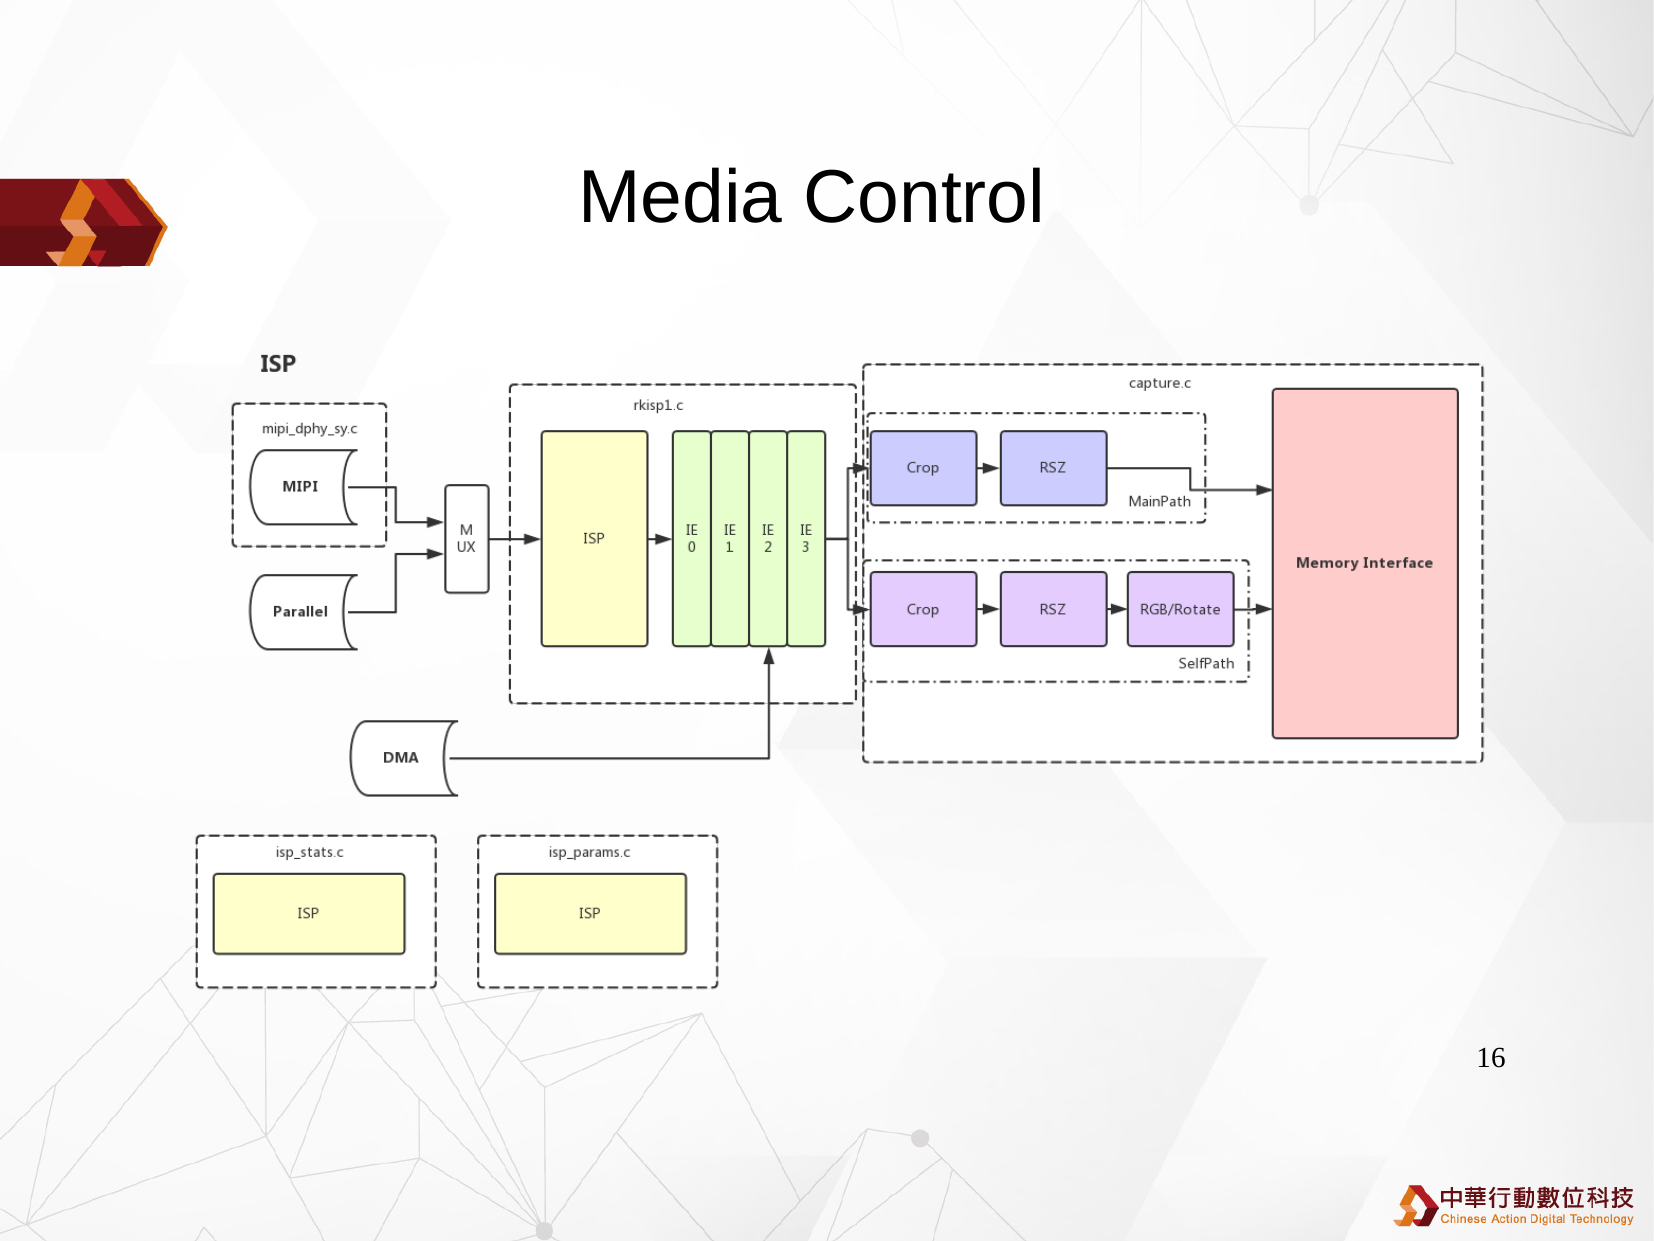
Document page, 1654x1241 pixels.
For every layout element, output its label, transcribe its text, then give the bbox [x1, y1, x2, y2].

picture [0, 0, 1654, 1241]
title Media Control [118, 112, 1506, 281]
